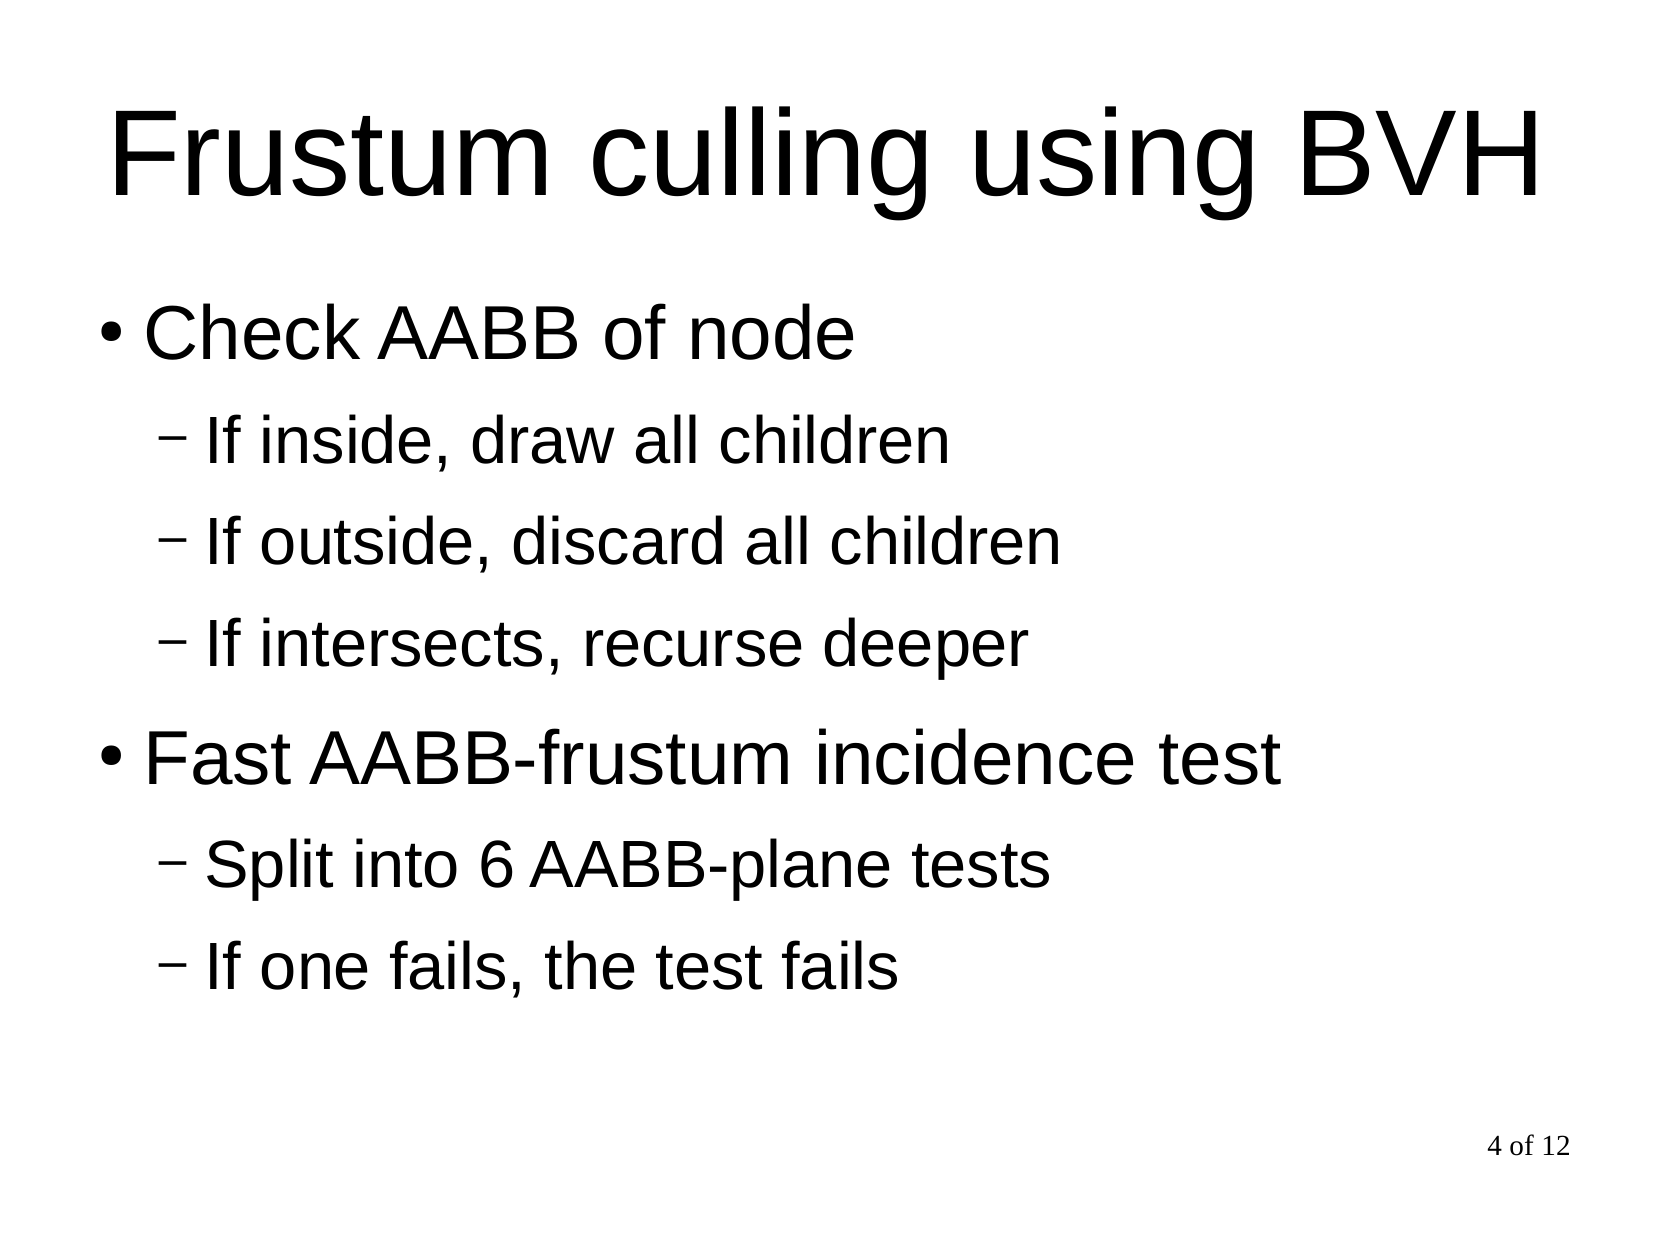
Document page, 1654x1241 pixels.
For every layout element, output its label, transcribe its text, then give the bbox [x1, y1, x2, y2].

list Check AABB of node If inside, draw all children If outside, discard all children If intersects, recurse deeper Fast AABB-frustum incidence test Split into 6 AABB-plane tests If one fails, the test fails [82, 290, 1571, 1010]
title Frustum culling using BVH [82, 49, 1571, 257]
